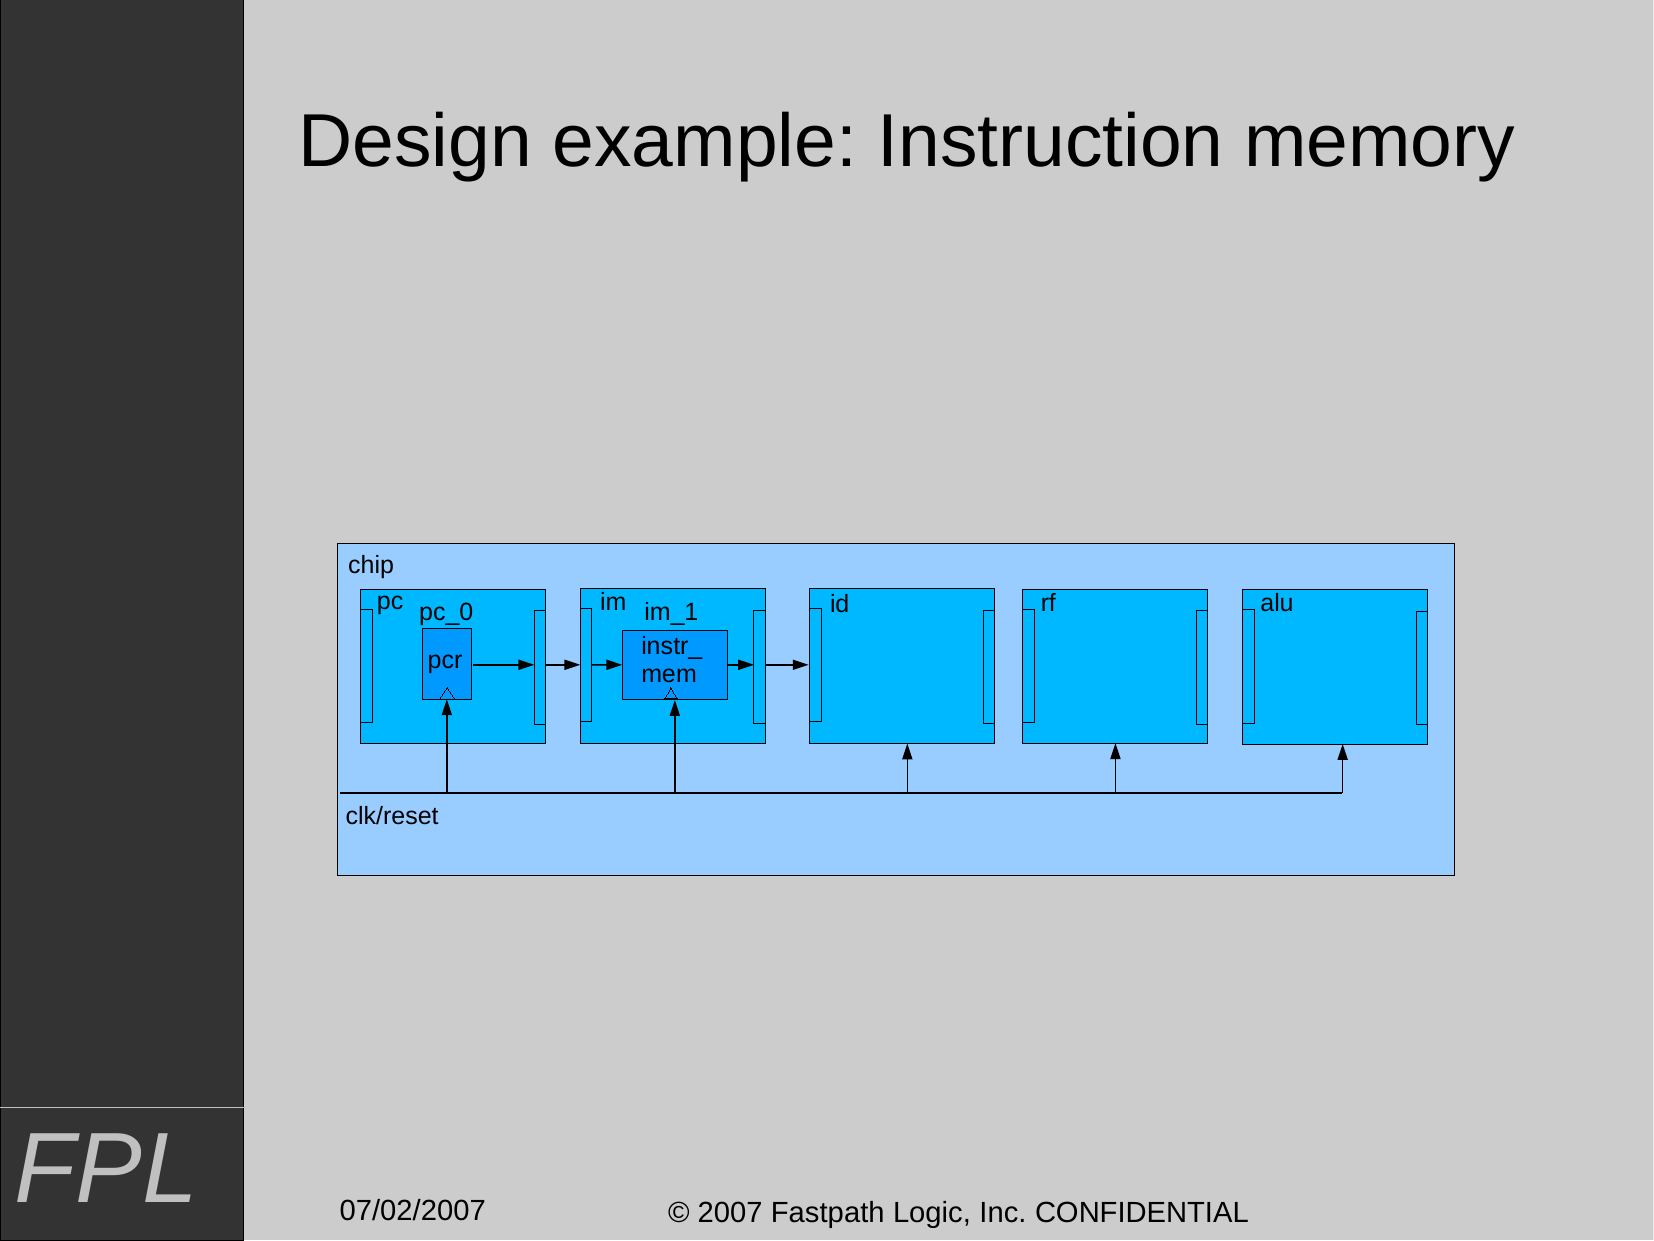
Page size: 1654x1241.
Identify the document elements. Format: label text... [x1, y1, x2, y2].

text_box alu [1245, 581, 1328, 634]
text_box chip [333, 543, 425, 596]
text_box im_1 [629, 590, 725, 643]
text_box clk/reset [330, 794, 470, 847]
text_box pc_0 [404, 589, 499, 642]
text_box pcr [412, 642, 489, 691]
title Design example: Instruction memory [201, 51, 1614, 229]
text_box id [815, 582, 898, 635]
text_box im [585, 580, 648, 633]
text_box pc [362, 596, 404, 632]
text_box rf [1026, 581, 1109, 634]
text_box instr_ mem [626, 624, 735, 714]
text_box [337, 543, 1455, 876]
